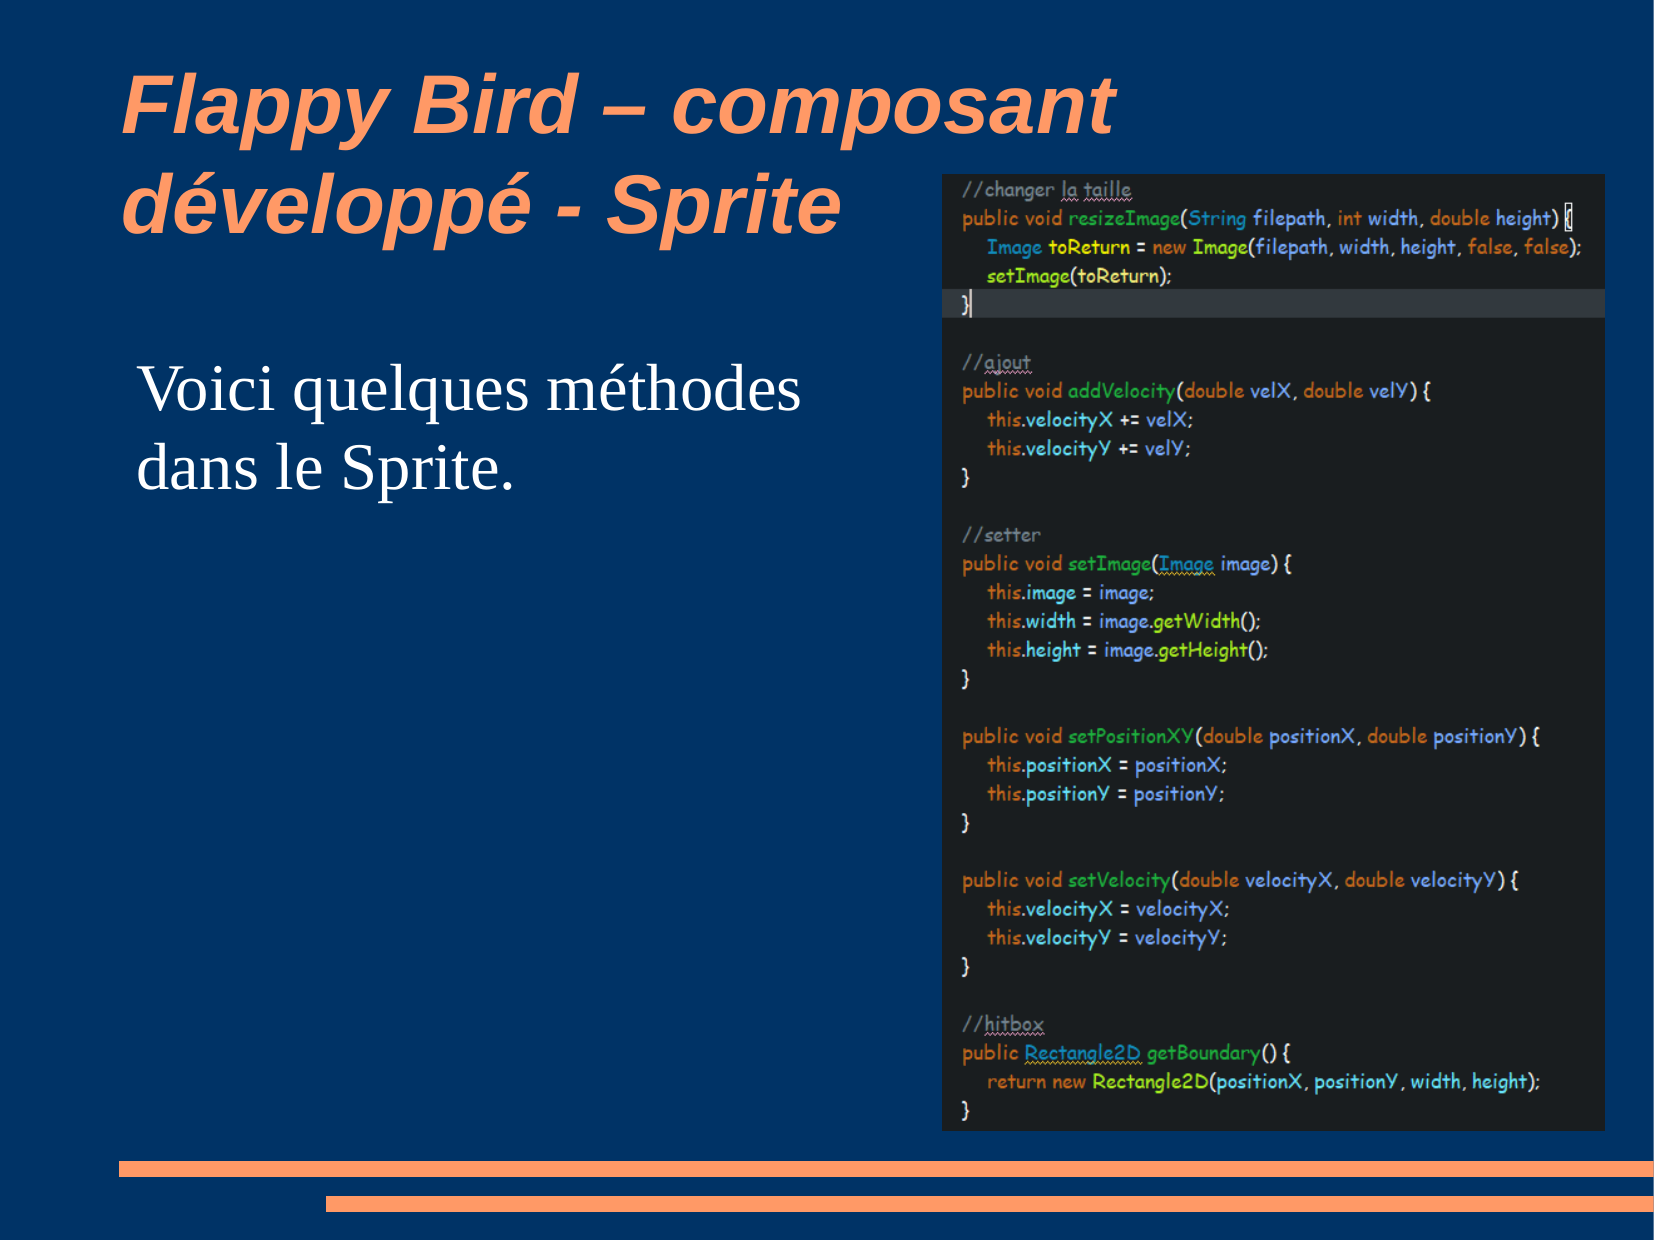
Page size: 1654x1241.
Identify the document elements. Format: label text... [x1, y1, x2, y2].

text_box Voici quelques méthodes dans le Sprite. [121, 335, 907, 513]
picture [942, 174, 1605, 1131]
text_box Flappy Bird – composant développé - Sprite [121, 46, 1534, 254]
